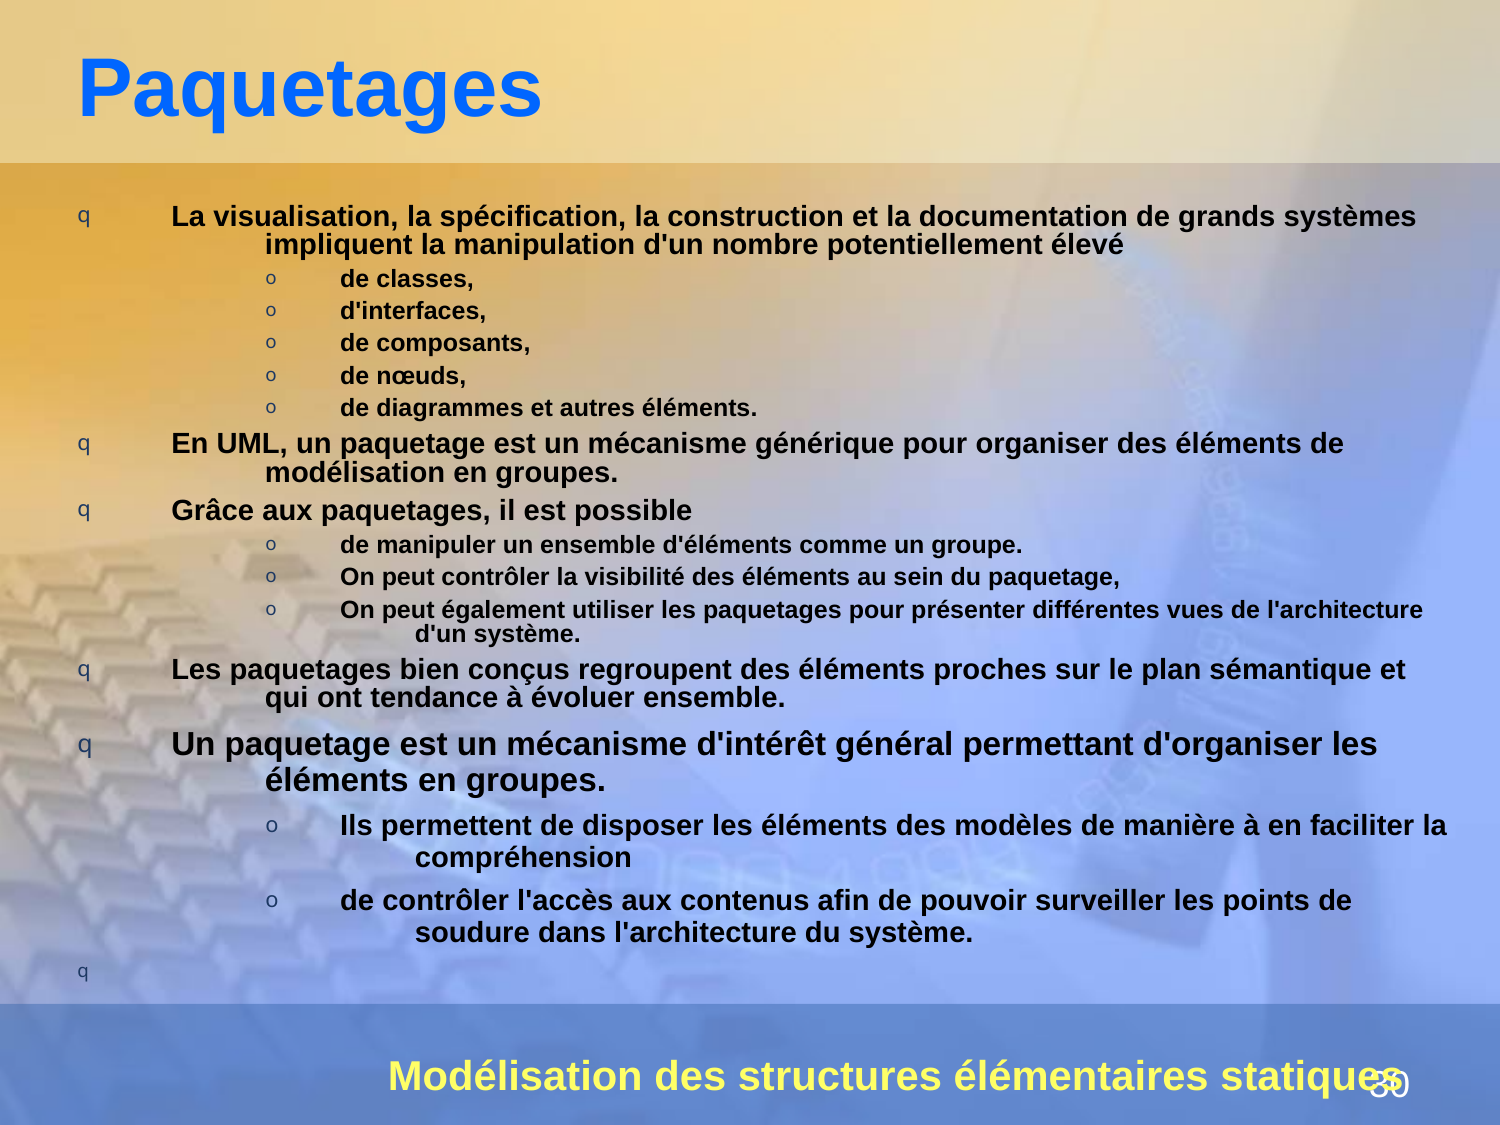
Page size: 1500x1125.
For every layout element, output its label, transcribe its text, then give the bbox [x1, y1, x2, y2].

title Paquetages [62, 37, 1469, 143]
text_box Modélisation des structures élémentaires statiques [388, 1049, 1404, 1099]
list La visualisation, la spécification, la construction et la documentation de grands systèmes impliquent la manipulation d'un nombre potentiellement élevé de classes, d'interfaces, de composants, de nœuds, de diagrammes et autres éléments. En UML, un paquetage est un mécanisme générique pour organiser des éléments de modélisation en groupes. Grâce aux paquetages, il est possible de manipuler un ensemble d'éléments comme un groupe. On peut contrôler la visibilité des éléments au sein du paquetage, On peut également utiliser les paquetages pour présenter différentes vues de l'architecture d'un système. Les paquetages bien conçus regroupent des éléments proches sur le plan sémantique et qui ont tendance à évoluer ensemble. Un paquetage est un mécanisme d'intérêt général permettant d'organiser les éléments en groupes. Ils permettent de disposer les éléments des modèles de manière à en faciliter la compréhension de contrôler l'accès aux contenus afin de pouvoir surveiller les points de soudure dans l'architecture du système. [62, 196, 1470, 995]
